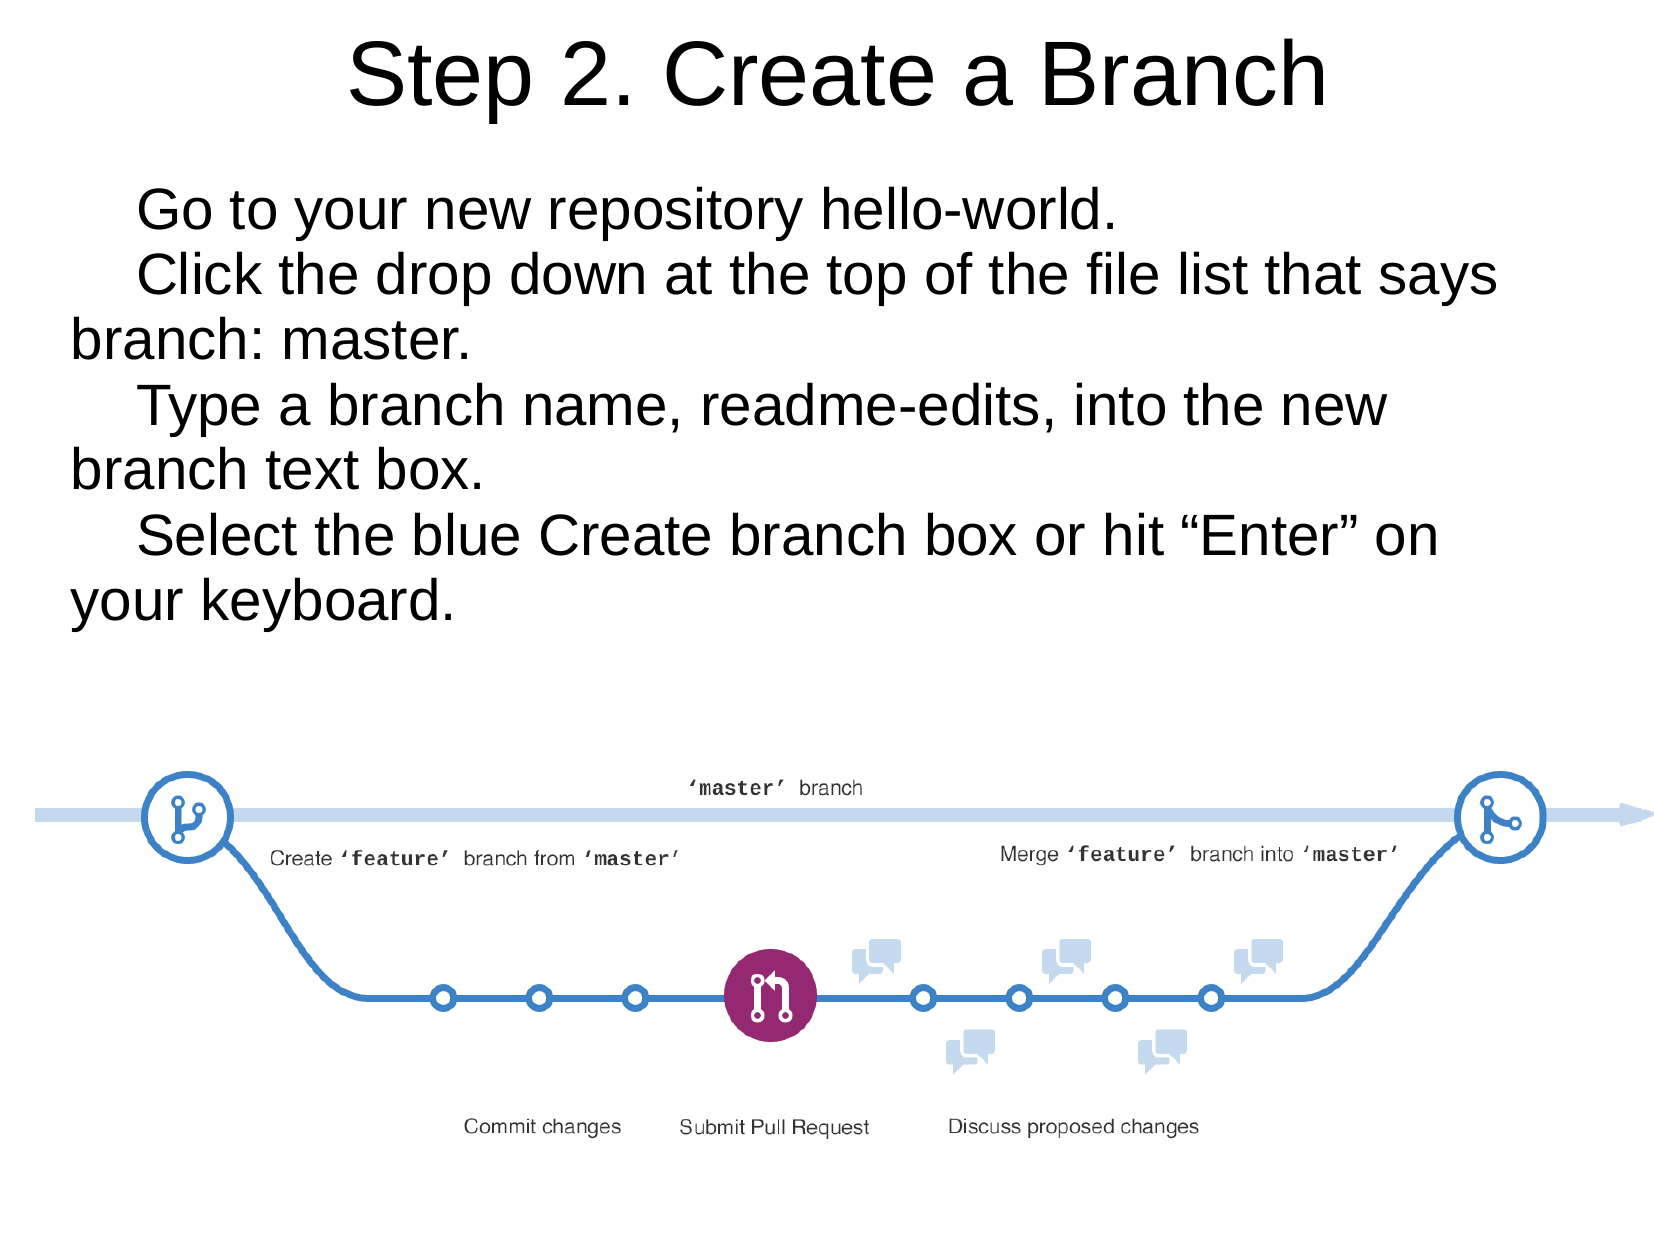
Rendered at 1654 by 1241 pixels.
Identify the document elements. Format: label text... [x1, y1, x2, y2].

text_box Step 2. Create a Branch [94, 0, 1583, 178]
picture [0, 720, 1654, 1182]
text_box Go to your new repository hello-world. Click the drop down at the top of the file list that says branch: master. Type a branch name, readme-edits, into the new branch text box. Select the blue Create branch box or hit “Enter” on your keyboard. [70, 177, 1560, 720]
